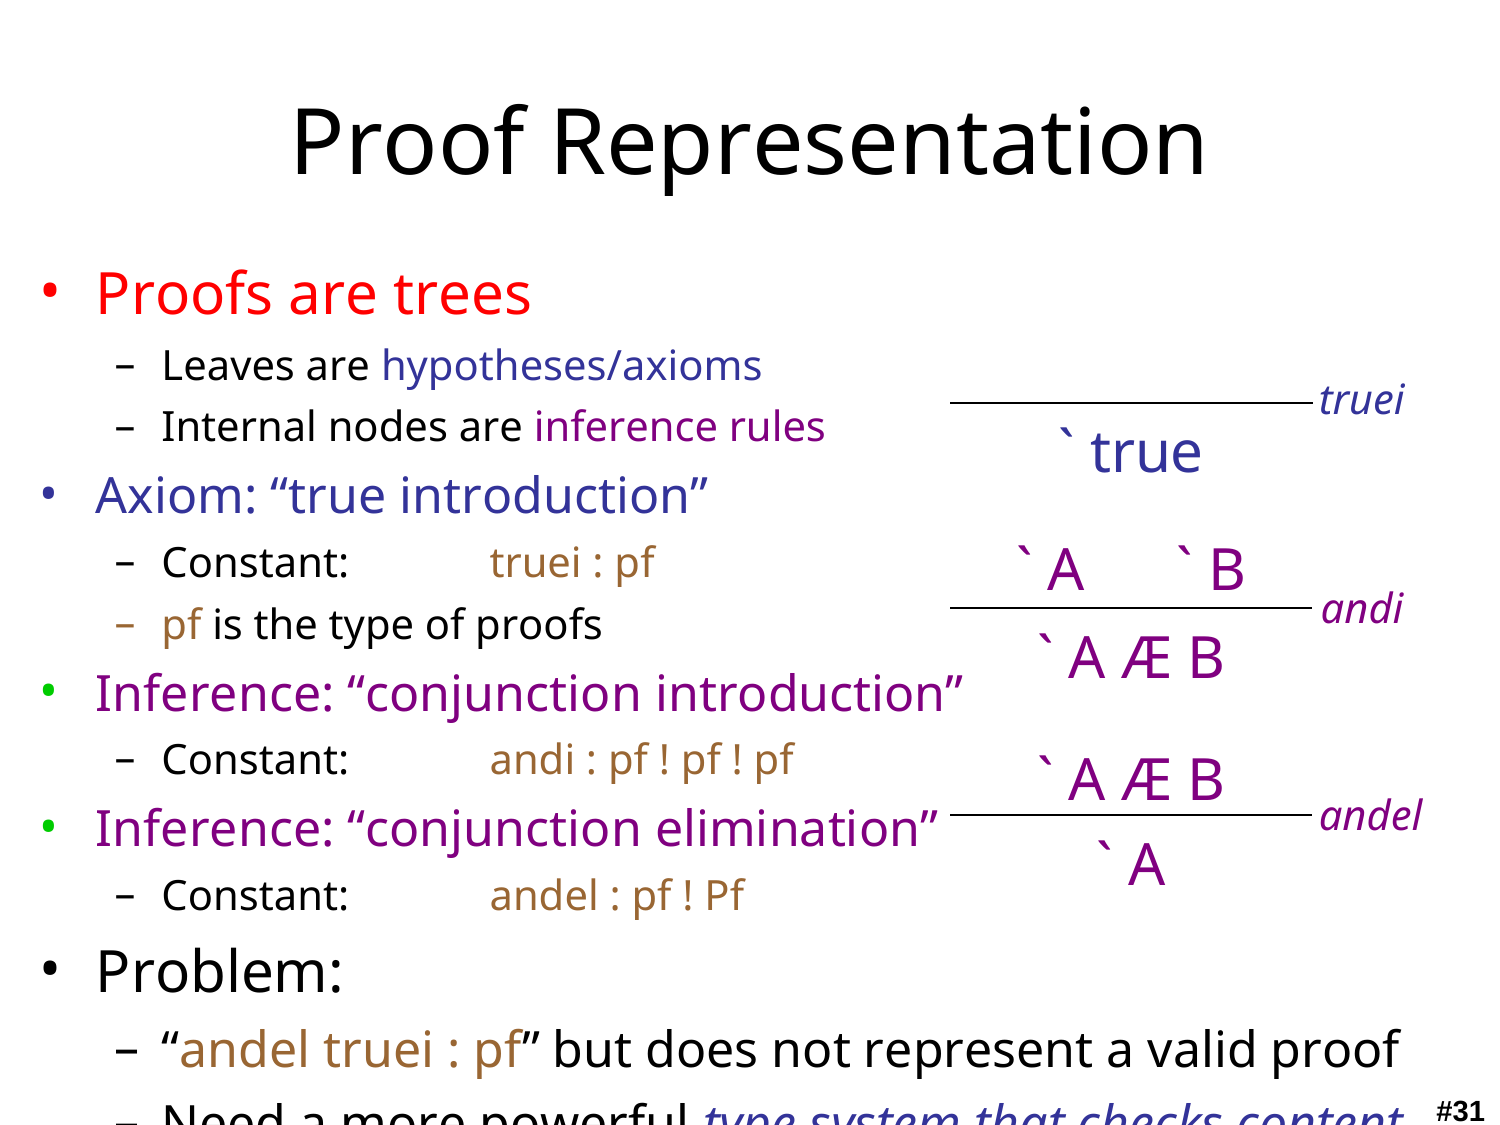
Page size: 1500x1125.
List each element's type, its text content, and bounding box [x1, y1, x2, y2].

list Proofs are trees Leaves are hypotheses/axioms Internal nodes are inference rules Axiom: “true introduction” Constant: truei : pf pf is the type of proofs Inference: “conjunction introduction” Constant: andi : pf ! pf ! pf Inference: “conjunction elimination” Constant: andel : pf ! Pf Problem: “andel truei : pf” but does not represent a valid proof Need a more powerful type system that checks content [24, 249, 1438, 1088]
text_box ` A ` B [949, 520, 1313, 609]
text_box ` A Æ B [949, 609, 1313, 700]
text_box andel [1303, 777, 1438, 851]
text_box truei [1303, 362, 1420, 435]
title Proof Representation [24, 45, 1476, 233]
text_box andi [1305, 570, 1419, 644]
text_box ` A [949, 816, 1313, 900]
text_box ` A Æ B [949, 730, 1313, 816]
text_box ` true [950, 404, 1313, 488]
